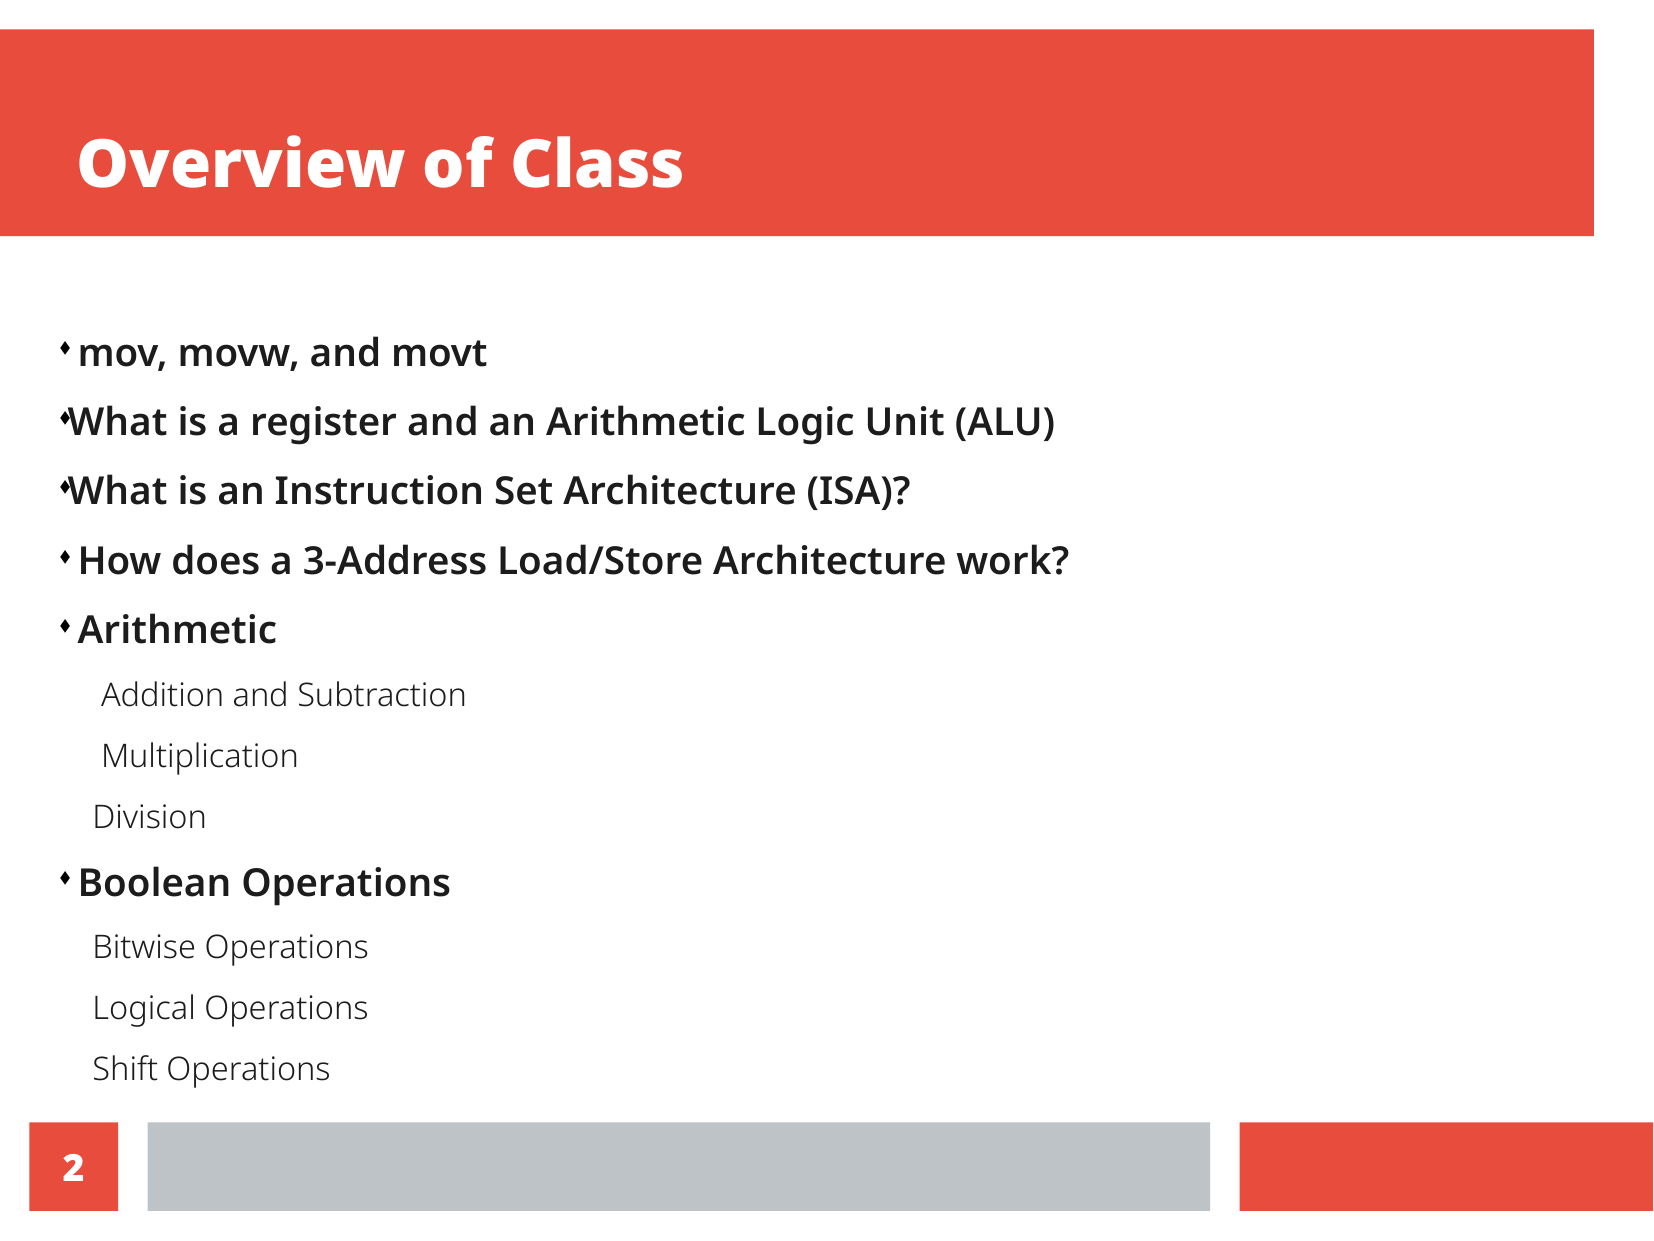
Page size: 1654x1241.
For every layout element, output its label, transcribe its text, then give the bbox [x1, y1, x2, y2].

list mov, movw, and movt What is a register and an Arithmetic Logic Unit (ALU) What is an Instruction Set Architecture (ISA)? How does a 3-Address Load/Store Architecture work? Arithmetic Addition and Subtraction Multiplication Division Boolean Operations Bitwise Operations Logical Operations Shift Operations [58, 324, 1565, 1093]
title Overview of Class [58, 59, 1594, 207]
